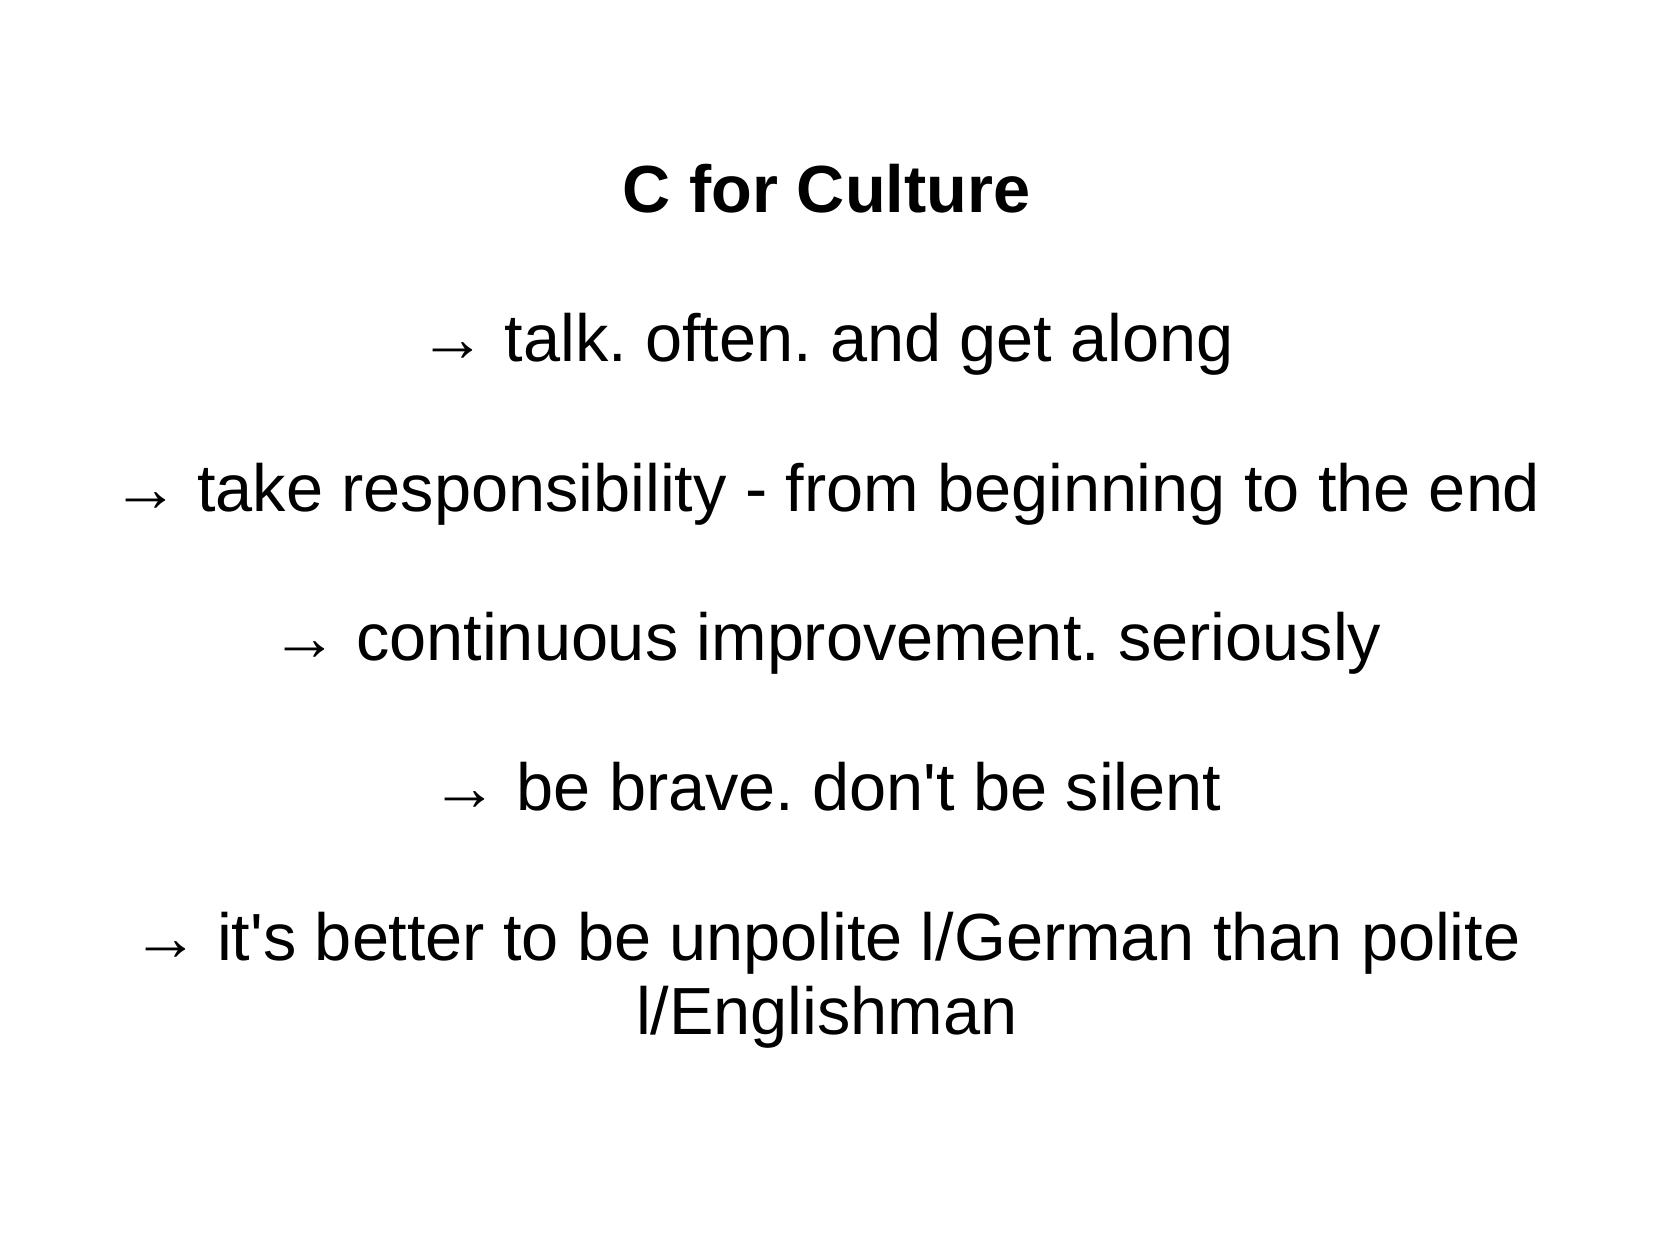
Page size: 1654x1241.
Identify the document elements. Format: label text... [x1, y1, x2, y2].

subtitle C for Culture → talk. often. and get along → take responsibility - from beginning to the end → continuous improvement. seriously → be brave. don't be silent → it's better to be unpolite l/German than polite l/Englishman [82, 120, 1571, 1081]
